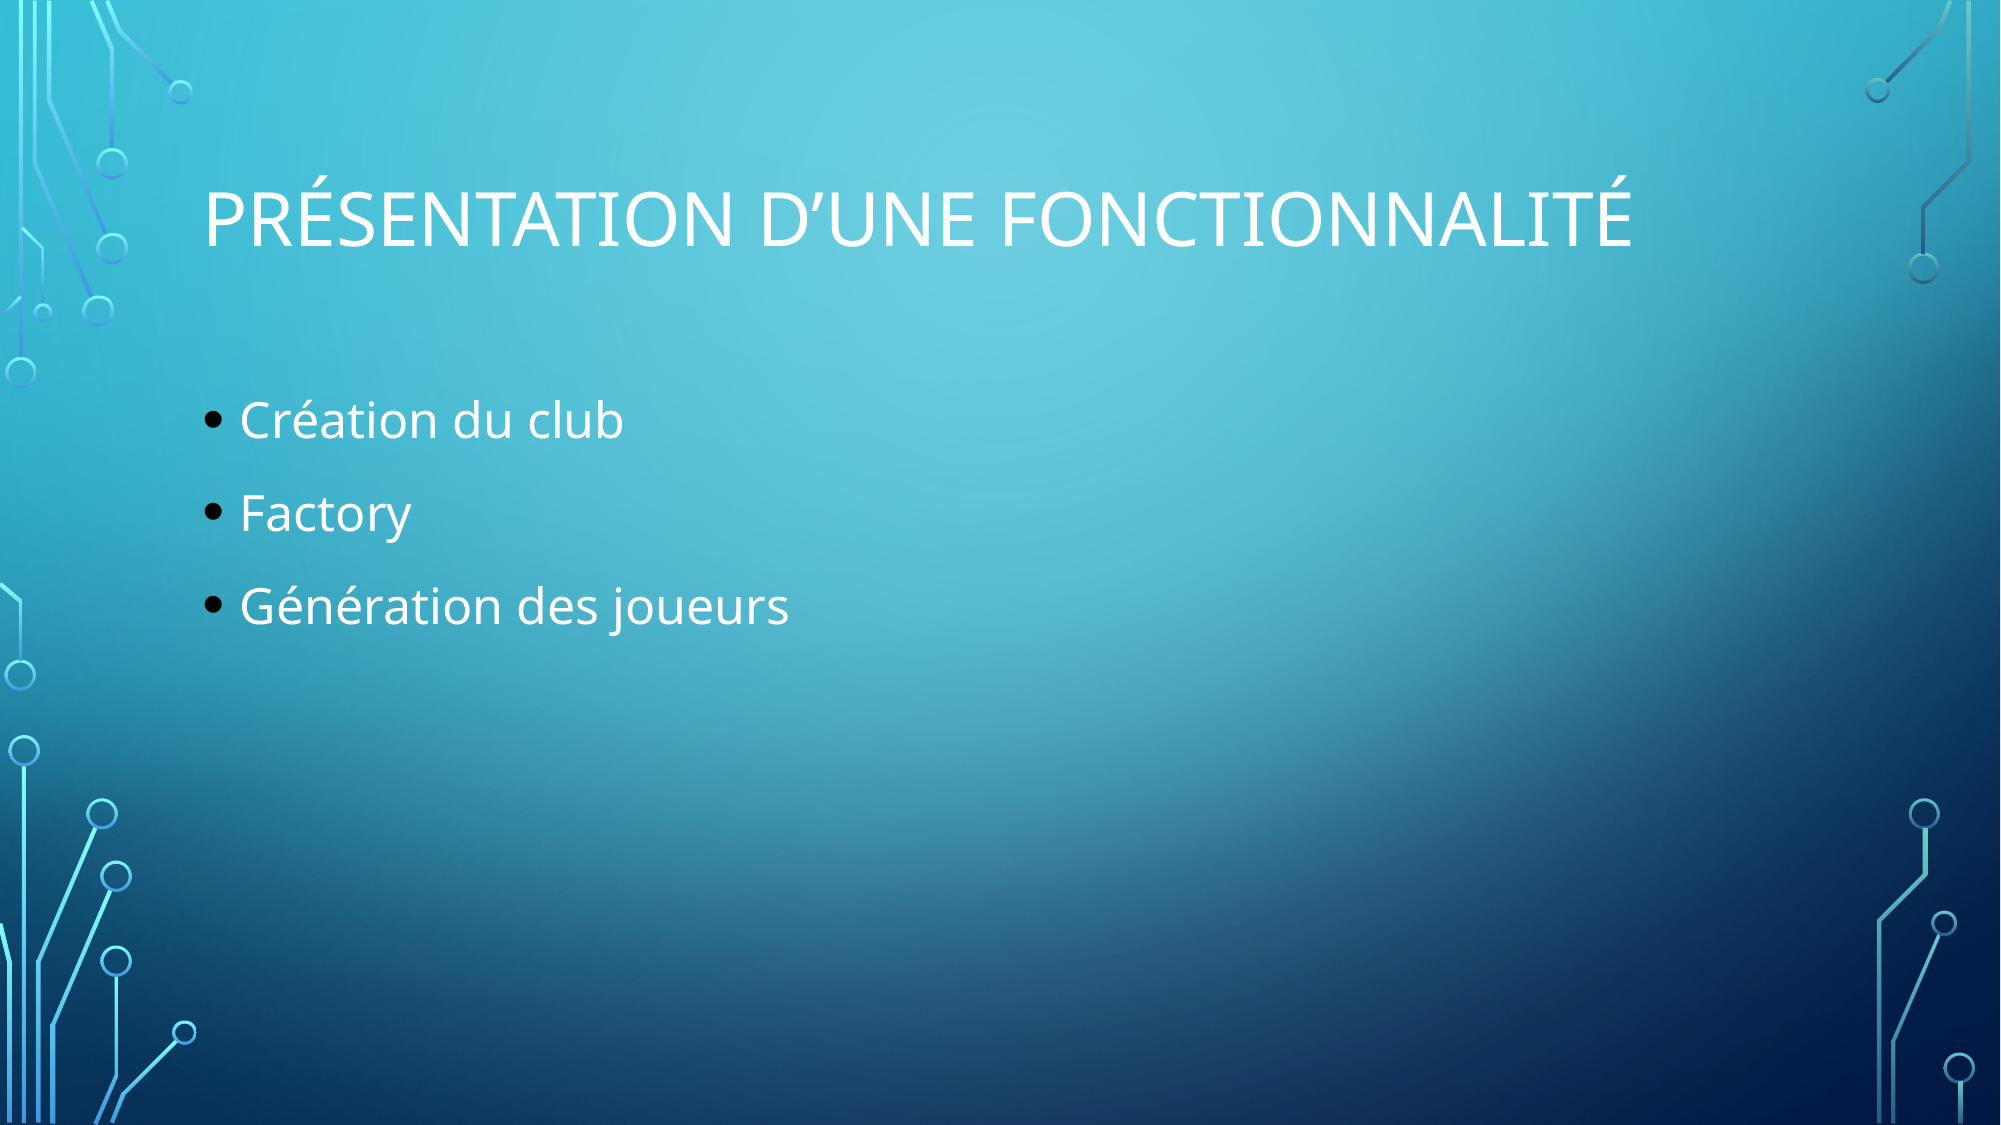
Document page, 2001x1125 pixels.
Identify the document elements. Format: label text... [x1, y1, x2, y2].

title Présentation d’une fonctionnalité [187, 101, 1813, 344]
list Création du club Factory Génération des joueurs [187, 369, 1813, 951]
